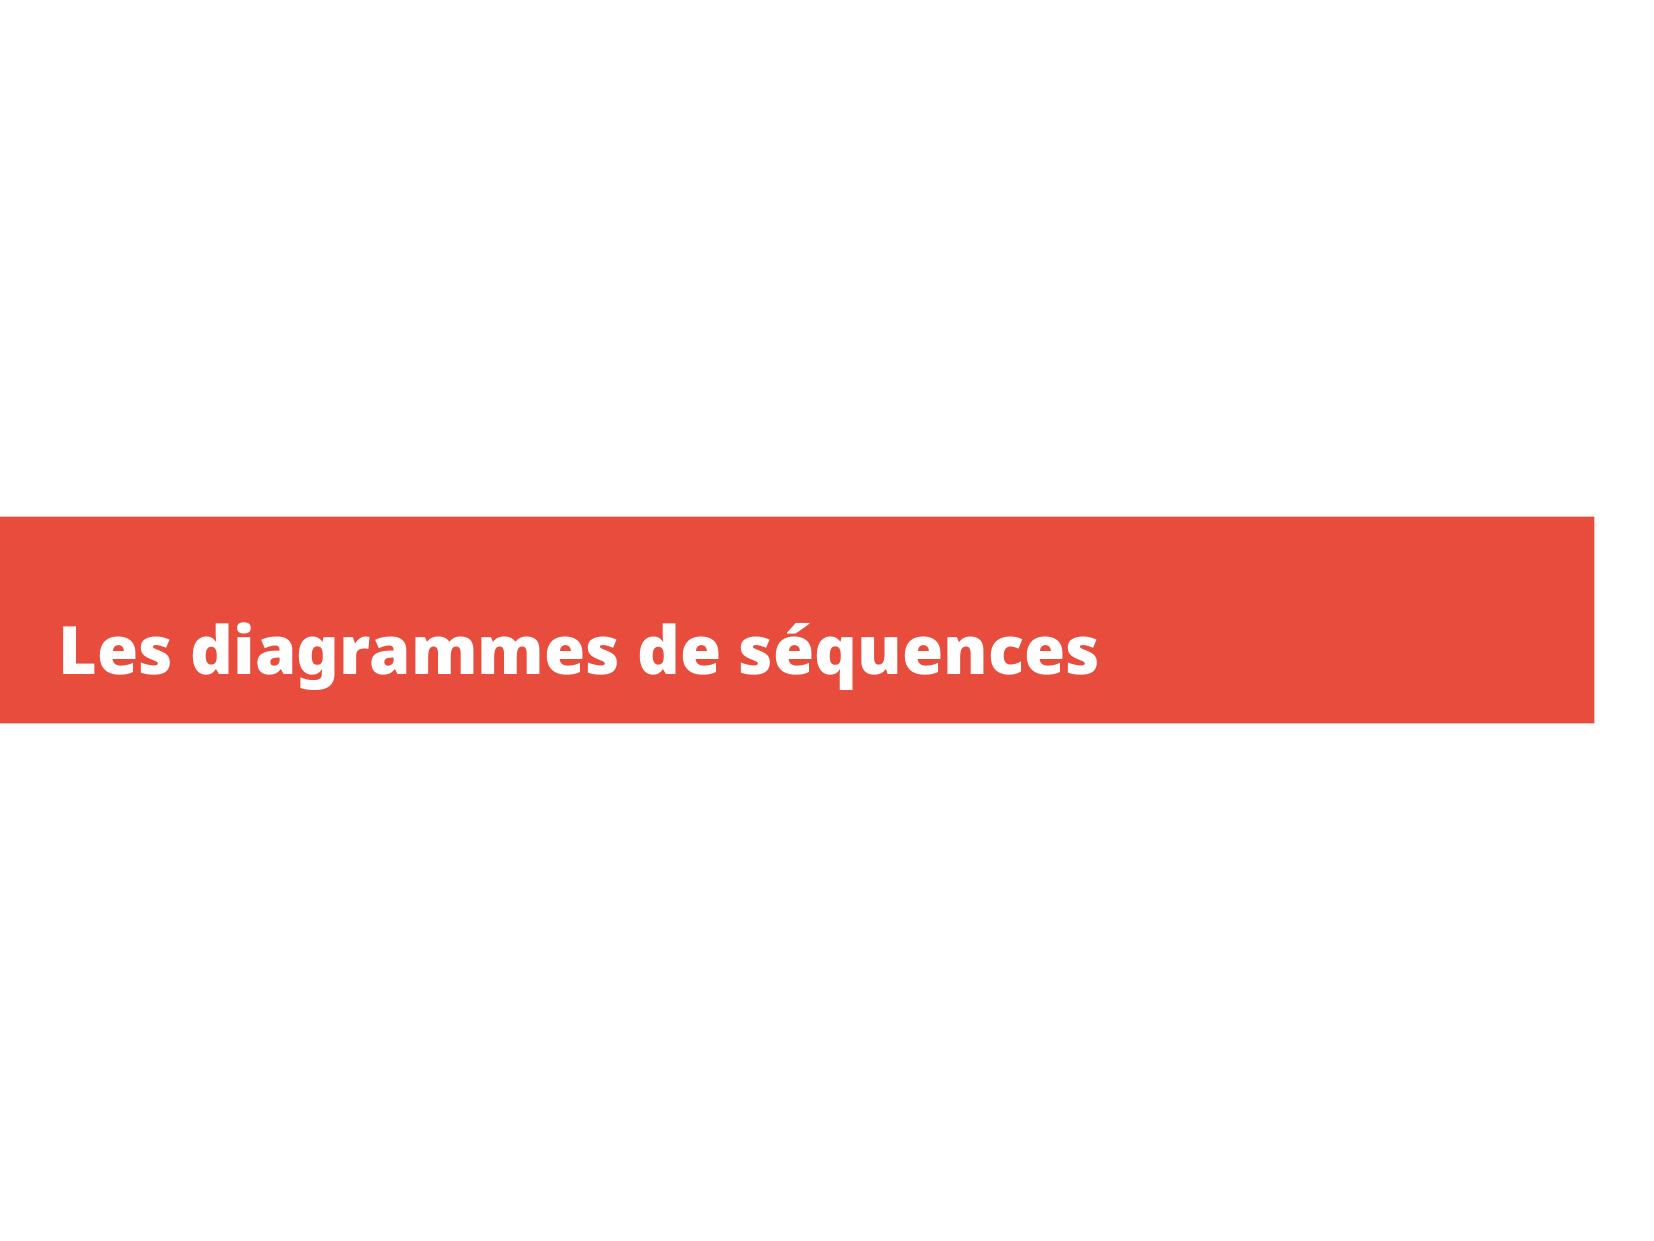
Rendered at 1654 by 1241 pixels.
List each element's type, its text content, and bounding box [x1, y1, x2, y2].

title Les diagrammes de séquences [59, 546, 1595, 694]
